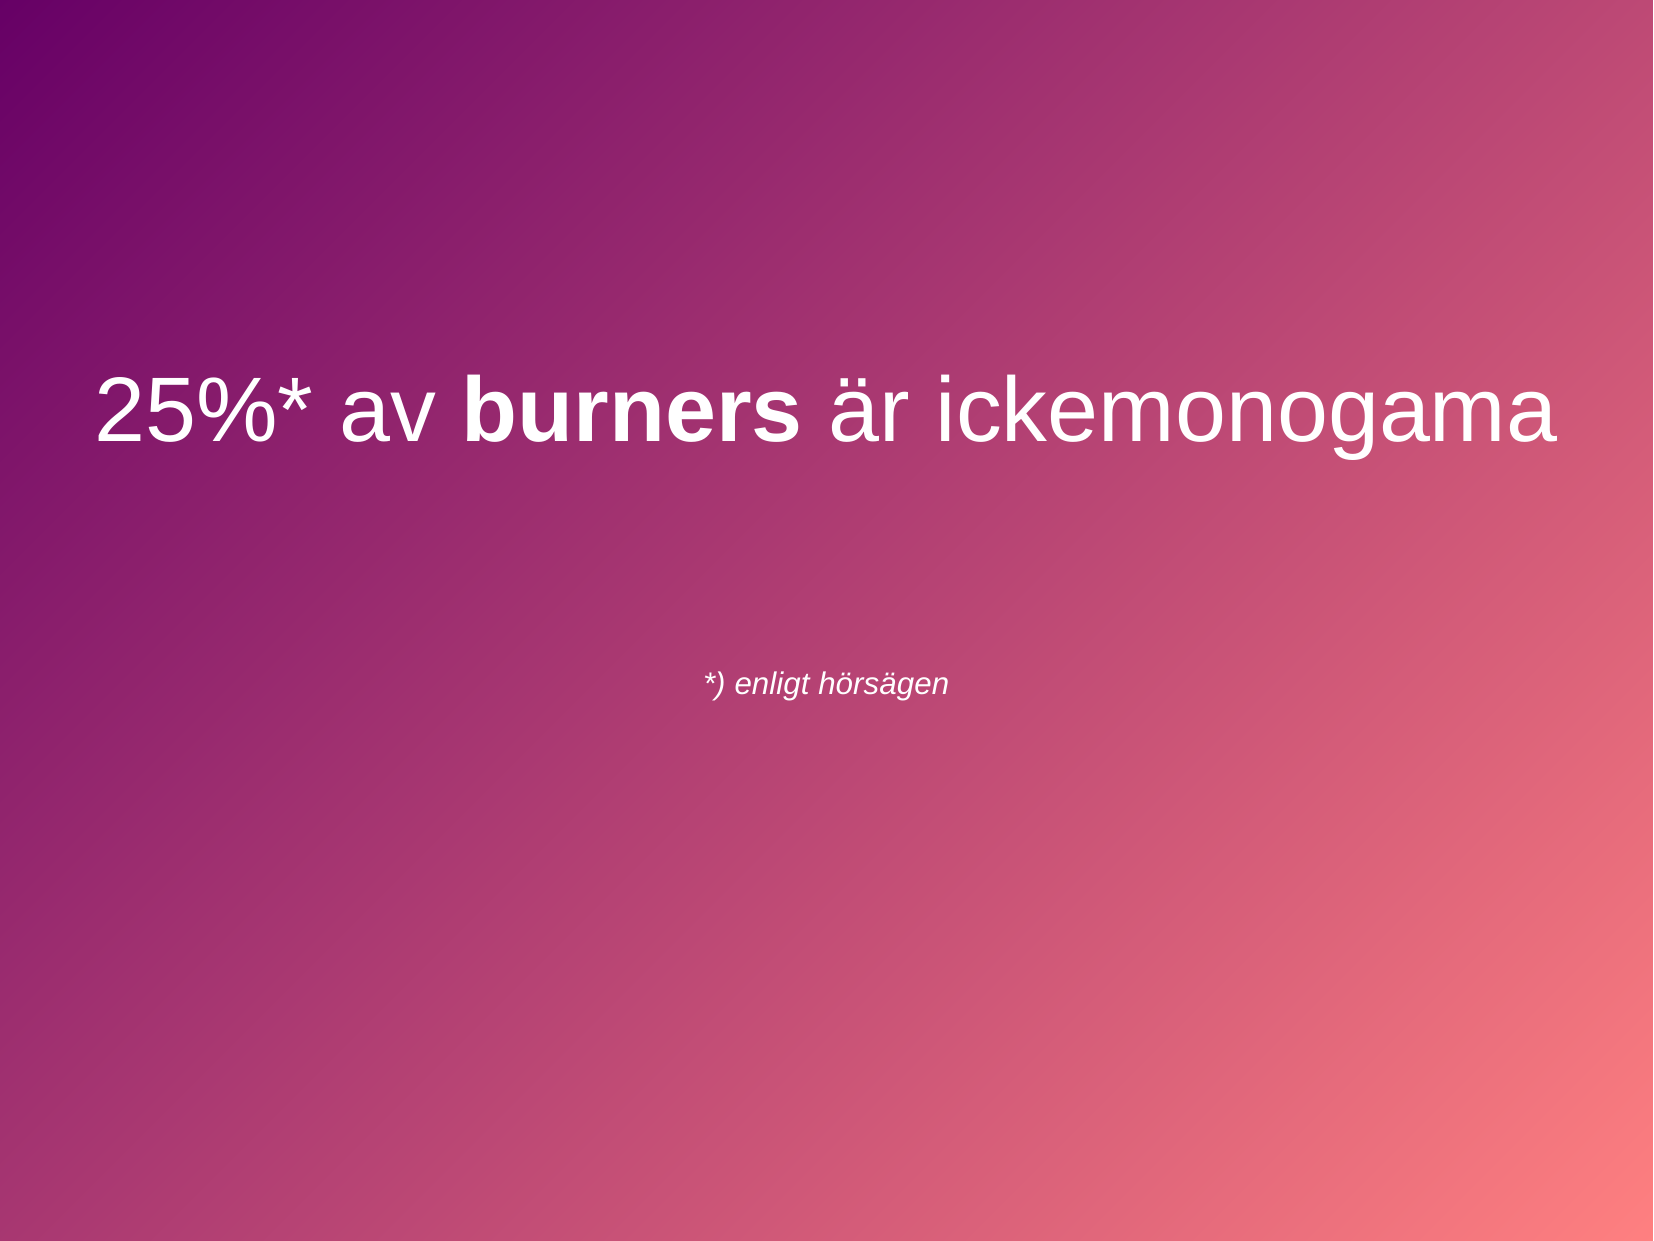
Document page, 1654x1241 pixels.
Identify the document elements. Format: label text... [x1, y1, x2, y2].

subtitle 25%* av burners är ickemonogama *) enligt hörsägen [82, 49, 1571, 1010]
